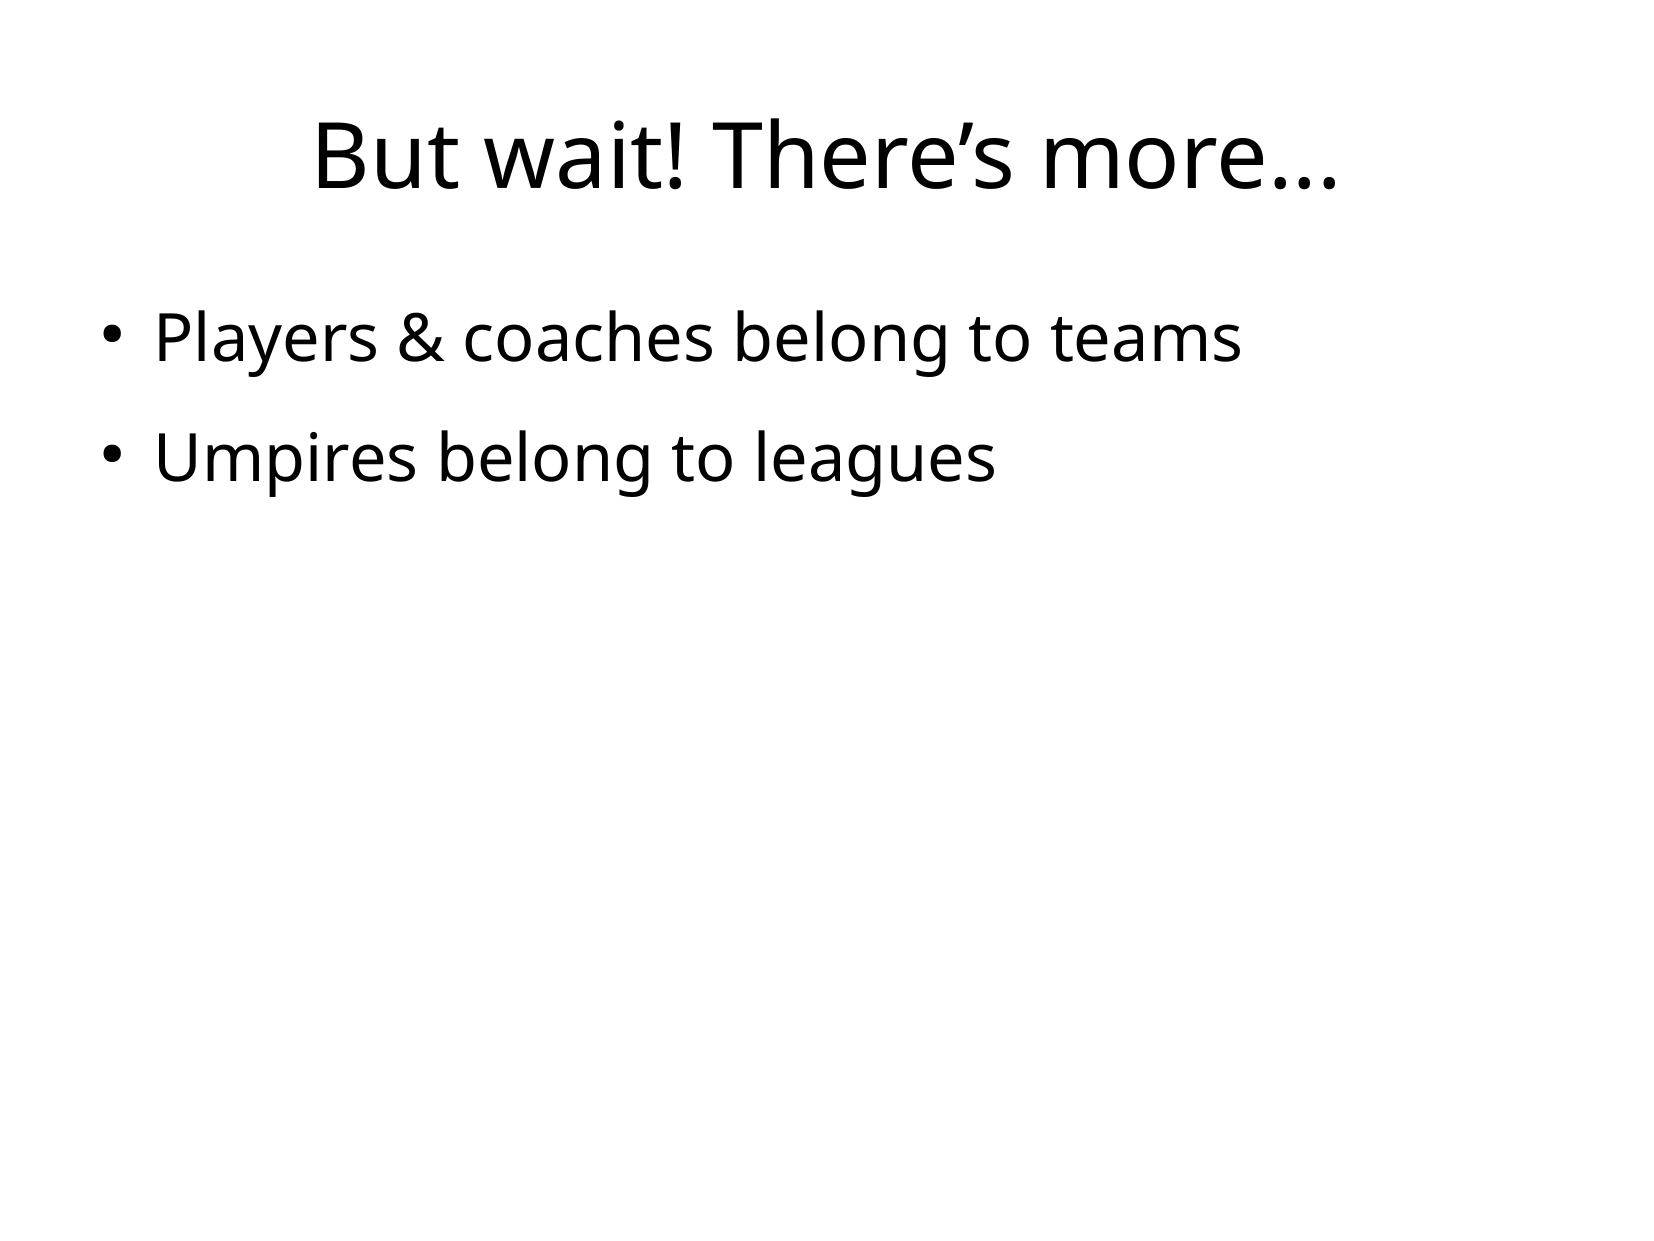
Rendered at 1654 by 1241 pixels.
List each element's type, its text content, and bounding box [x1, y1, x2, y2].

list Players & coaches belong to teams Umpires belong to leagues [82, 290, 1571, 1109]
title But wait! There’s more... [82, 49, 1571, 257]
